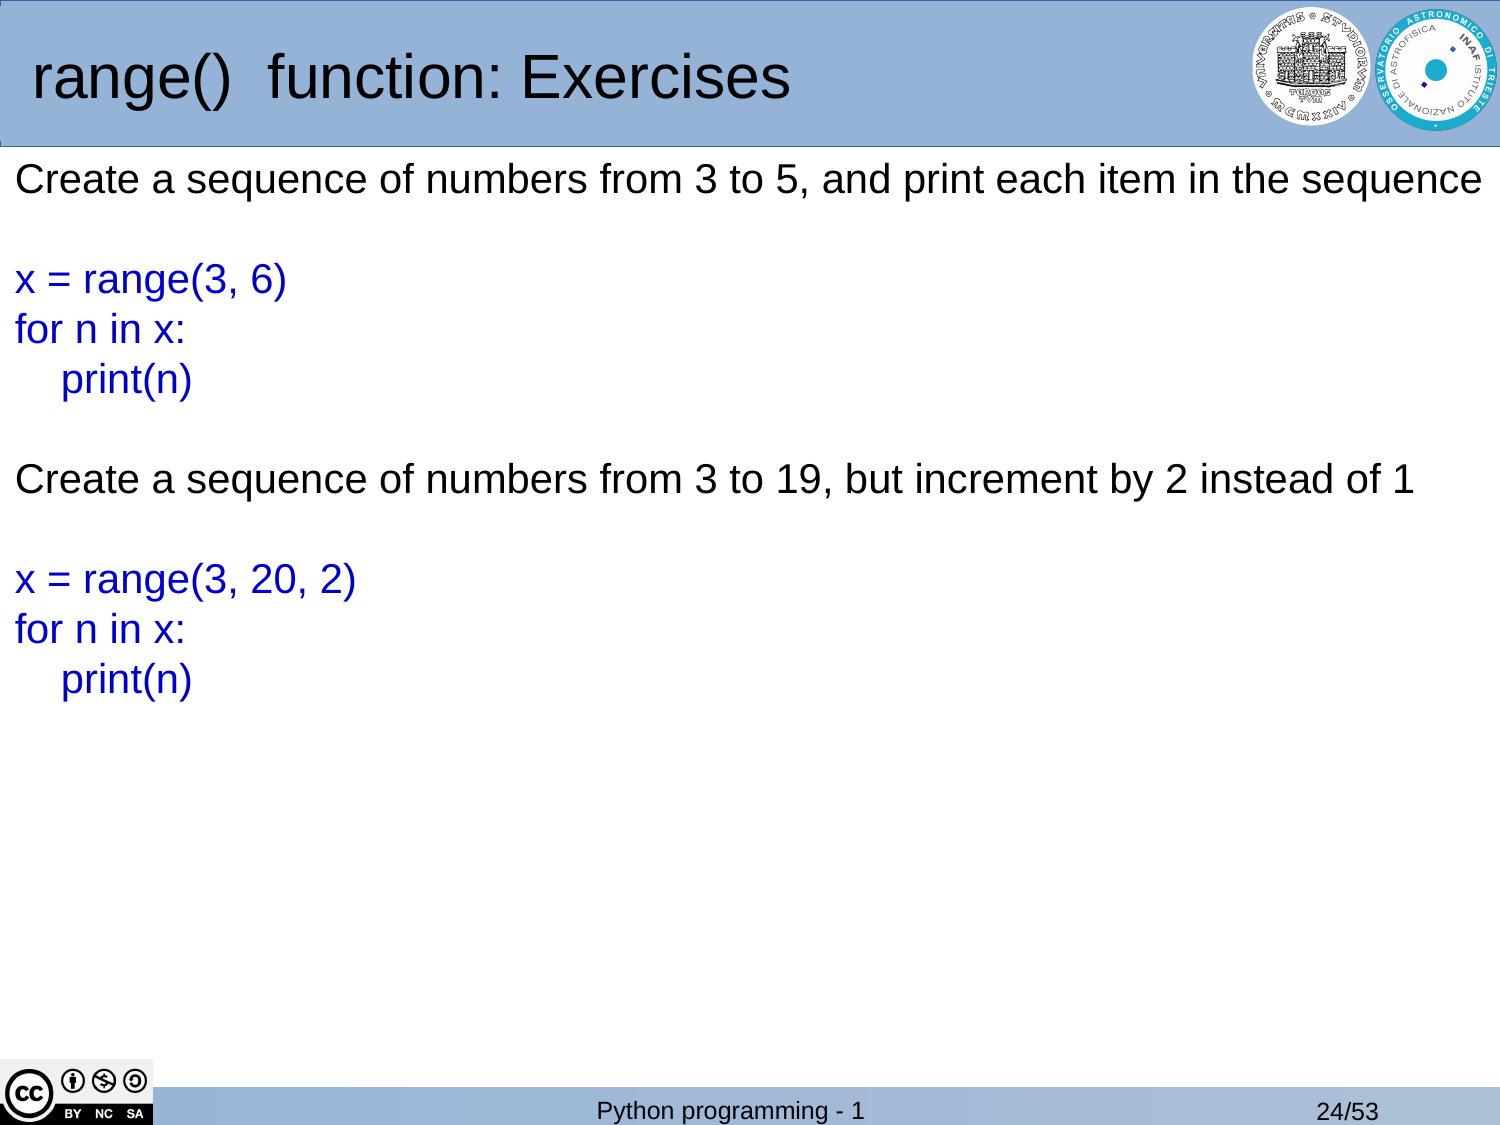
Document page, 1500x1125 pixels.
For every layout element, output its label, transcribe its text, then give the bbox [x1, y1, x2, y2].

picture [0, 1059, 153, 1125]
picture [1253, 0, 1500, 143]
text_box range() function: Exercises [0, 5, 1253, 141]
list Create a sequence of numbers from 3 to 5, and print each item in the sequence x = range(3, 6) for n in x: print(n) Create a sequence of numbers from 3 to 19, but increment by 2 instead of 1 x = range(3, 20, 2) for n in x: print(n) [0, 143, 1500, 1000]
